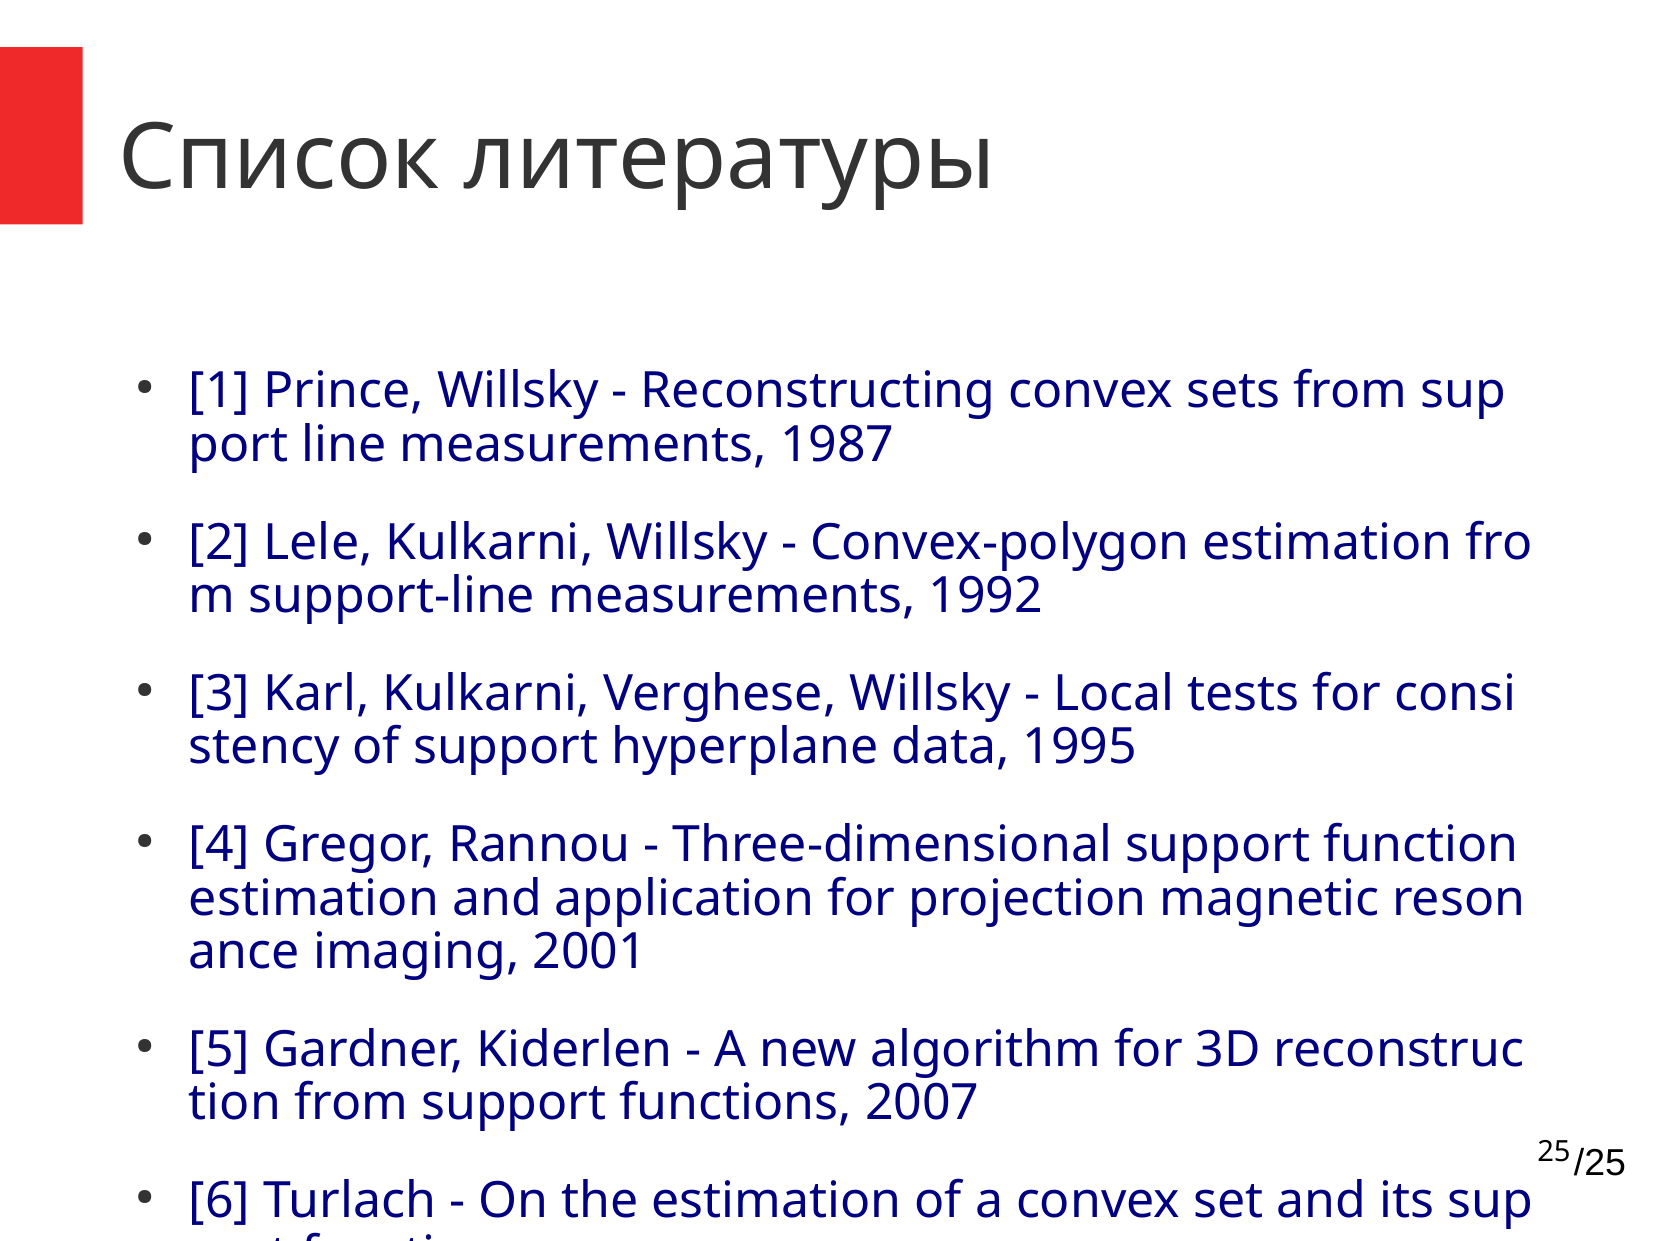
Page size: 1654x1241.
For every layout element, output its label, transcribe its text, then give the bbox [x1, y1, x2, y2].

title Список литературы [118, 49, 1571, 257]
list [1] Prince, Willsky - Reconstructing convex sets from support line measurements, 1987 [2] Lele, Kulkarni, Willsky - Convex-polygon estimation from support-line measurements, 1992 [3] Karl, Kulkarni, Verghese, Willsky - Local tests for consistency of support hyperplane data, 1995 [4] Gregor, Rannou - Three-dimensional support function estimation and application for projection magnetic resonance imaging, 2001 [5] Gardner, Kiderlen - A new algorithm for 3D reconstruction from support functions, 2007 [6] Turlach - On the estimation of a convex set and its support function [118, 354, 1536, 1193]
text_box /25 [1559, 1134, 1654, 1205]
